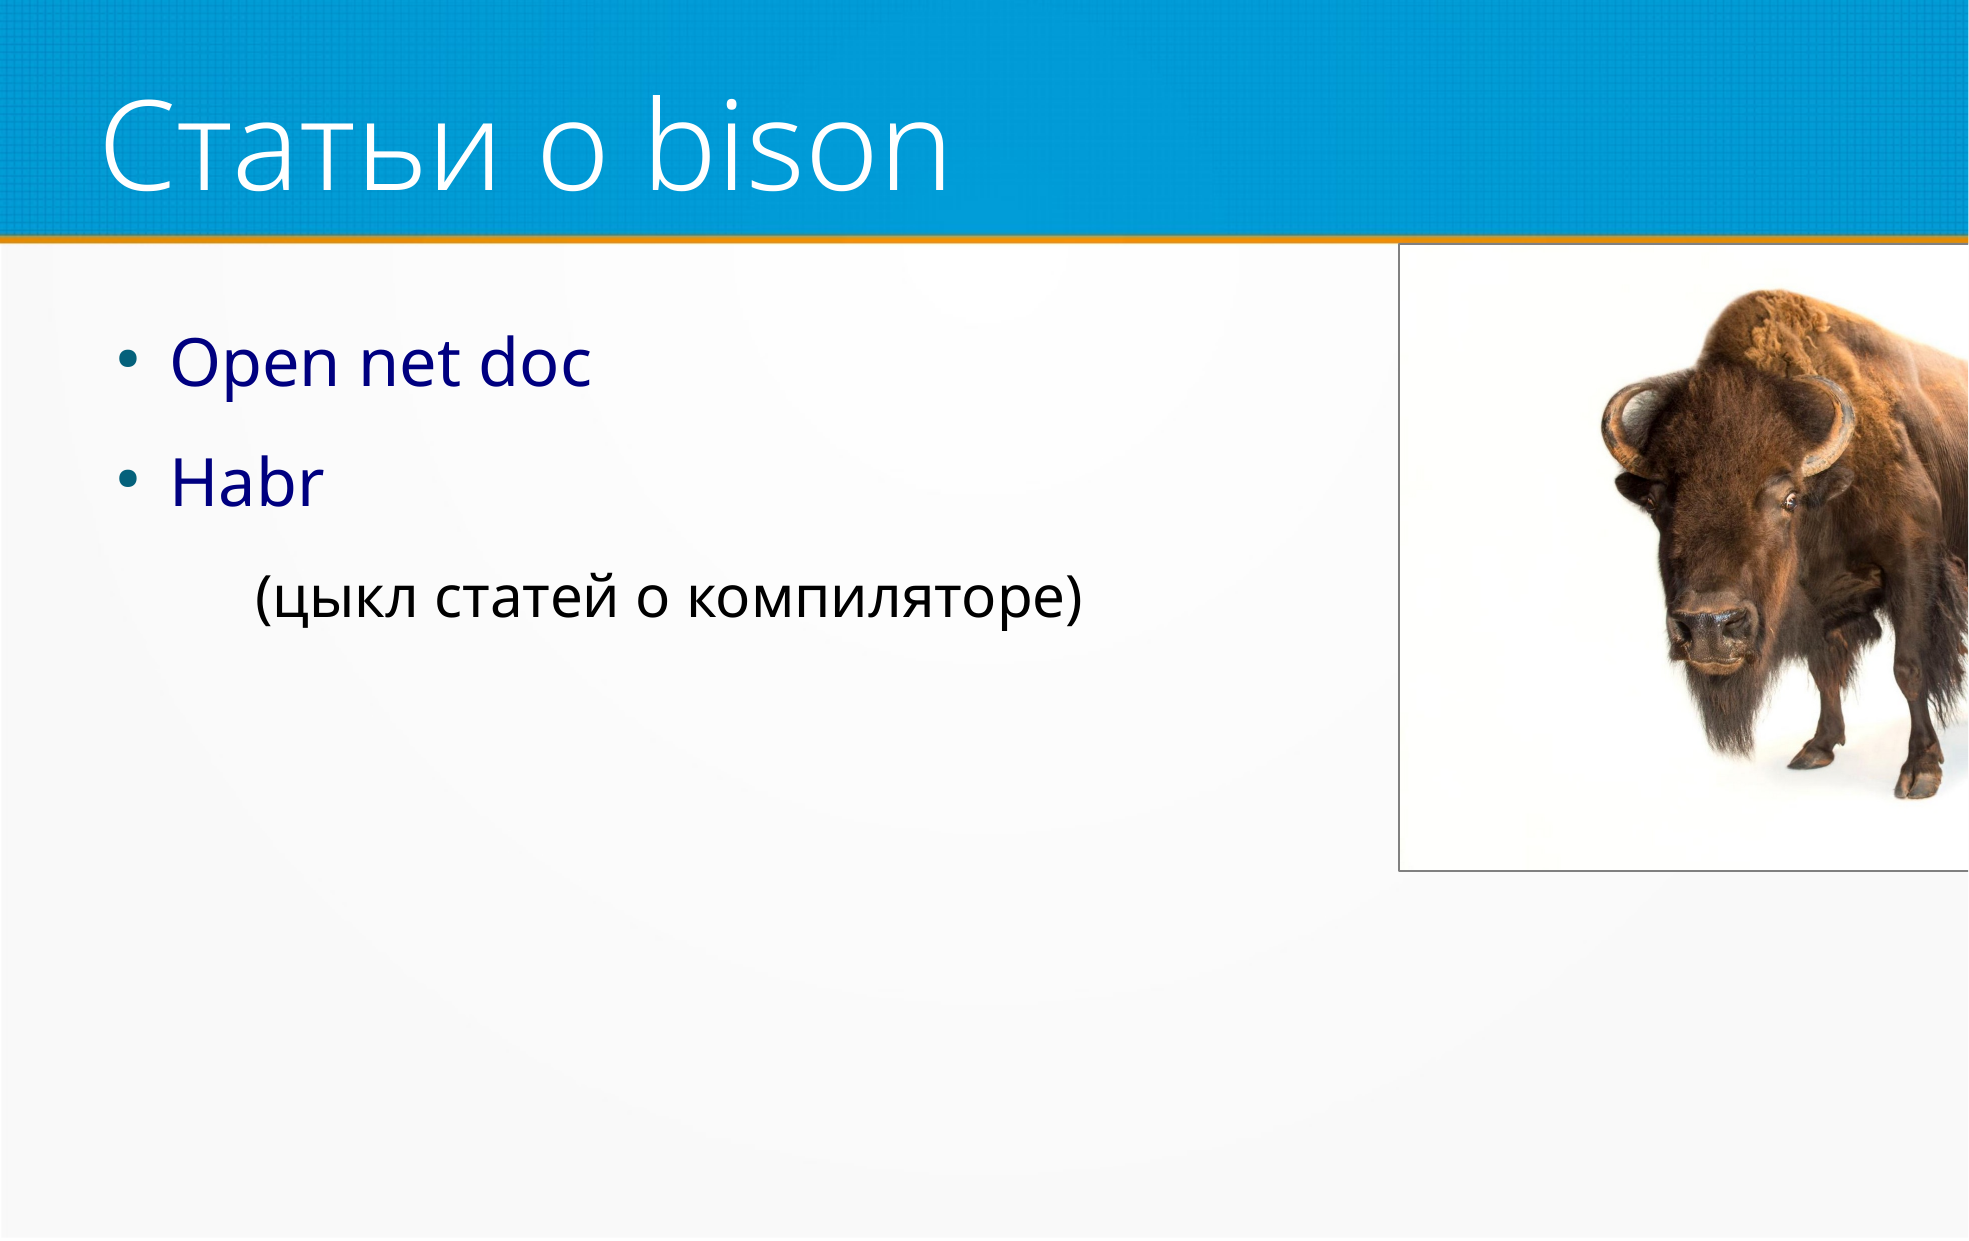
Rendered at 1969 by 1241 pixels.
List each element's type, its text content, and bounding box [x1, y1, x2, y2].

list Open net doc Habr (цыкл статей о компиляторе) [98, 315, 1861, 1081]
title Статьи о bison [98, 19, 1870, 227]
picture [0, 233, 1969, 1241]
picture [1400, 244, 1969, 871]
